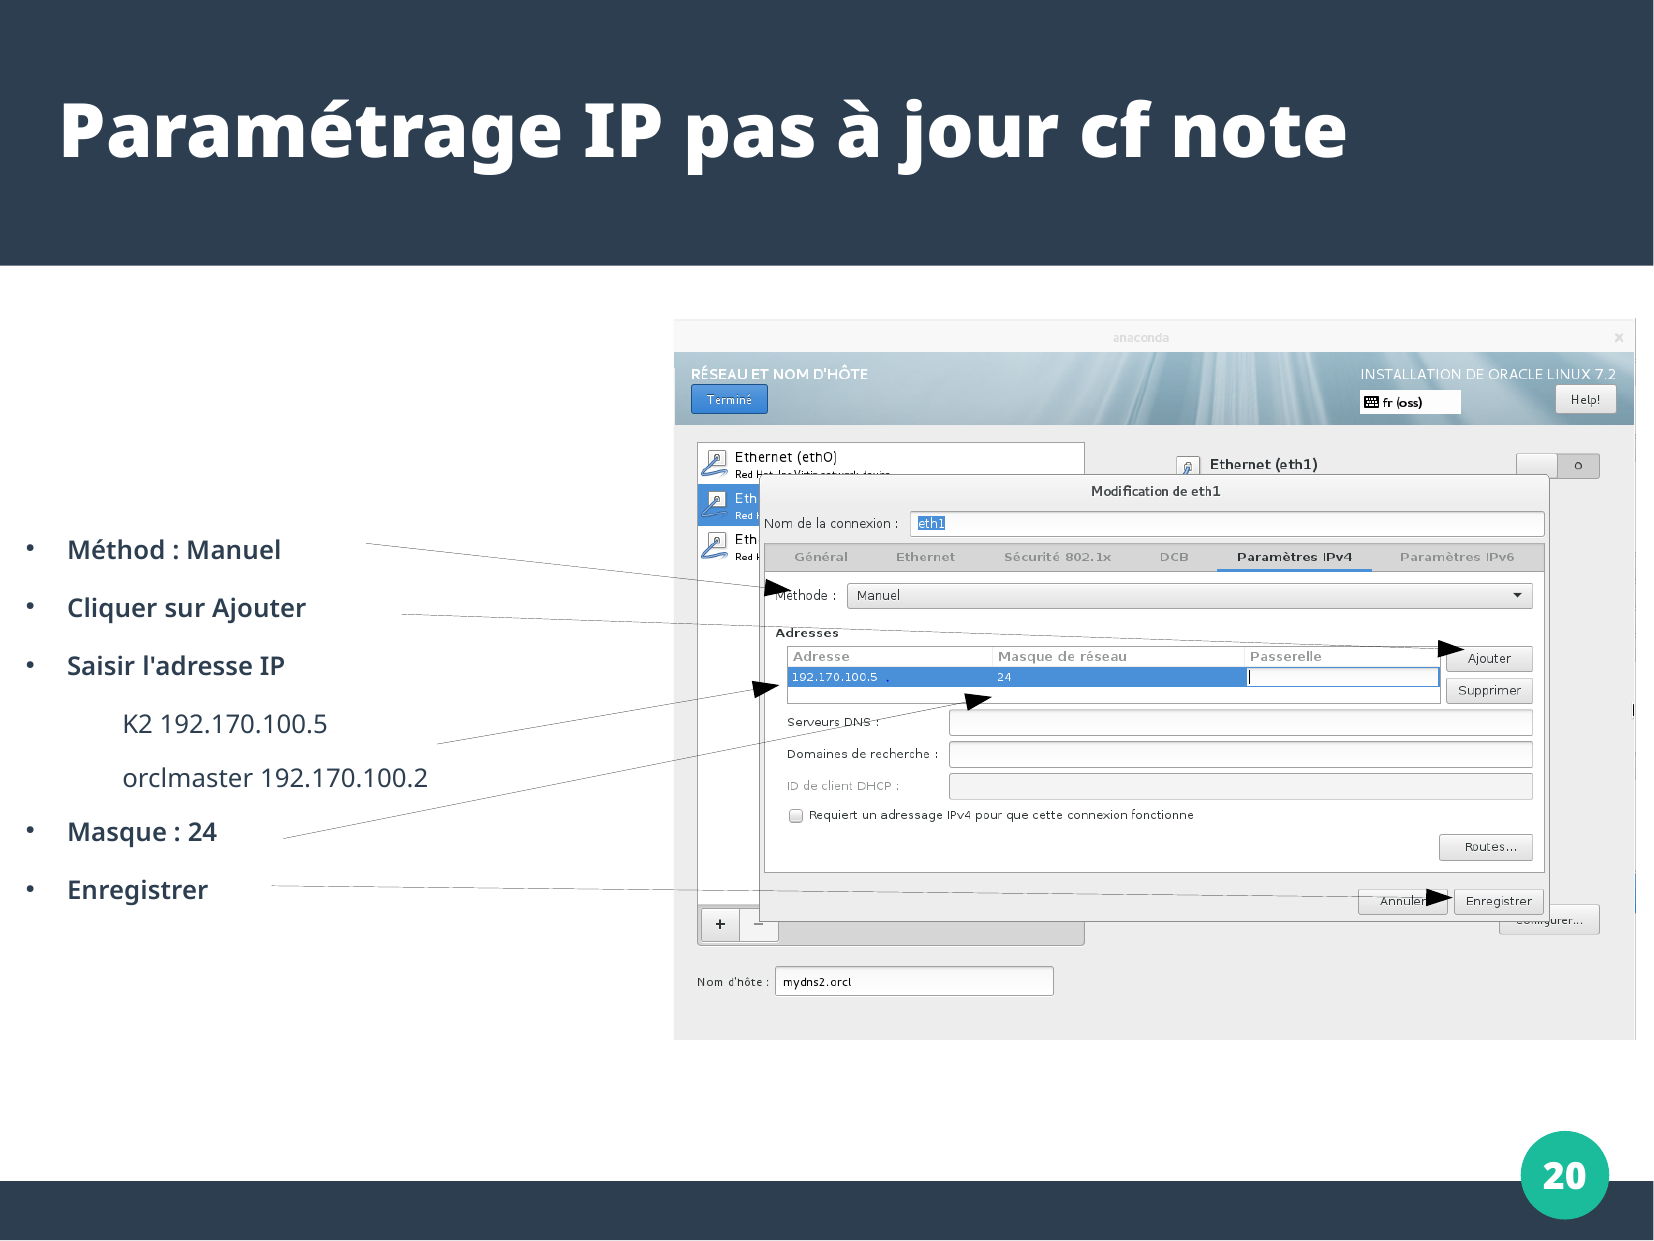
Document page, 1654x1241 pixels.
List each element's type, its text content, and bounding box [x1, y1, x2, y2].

picture [673, 318, 1636, 1040]
title Paramétrage IP pas à jour cf note [59, 49, 1595, 207]
list Méthod : Manuel Cliquer sur Ajouter Saisir l'adresse IP K2 192.170.100.5 orclmaster 192.170.100.2 Masque : 24 Enregistrer [11, 531, 662, 910]
